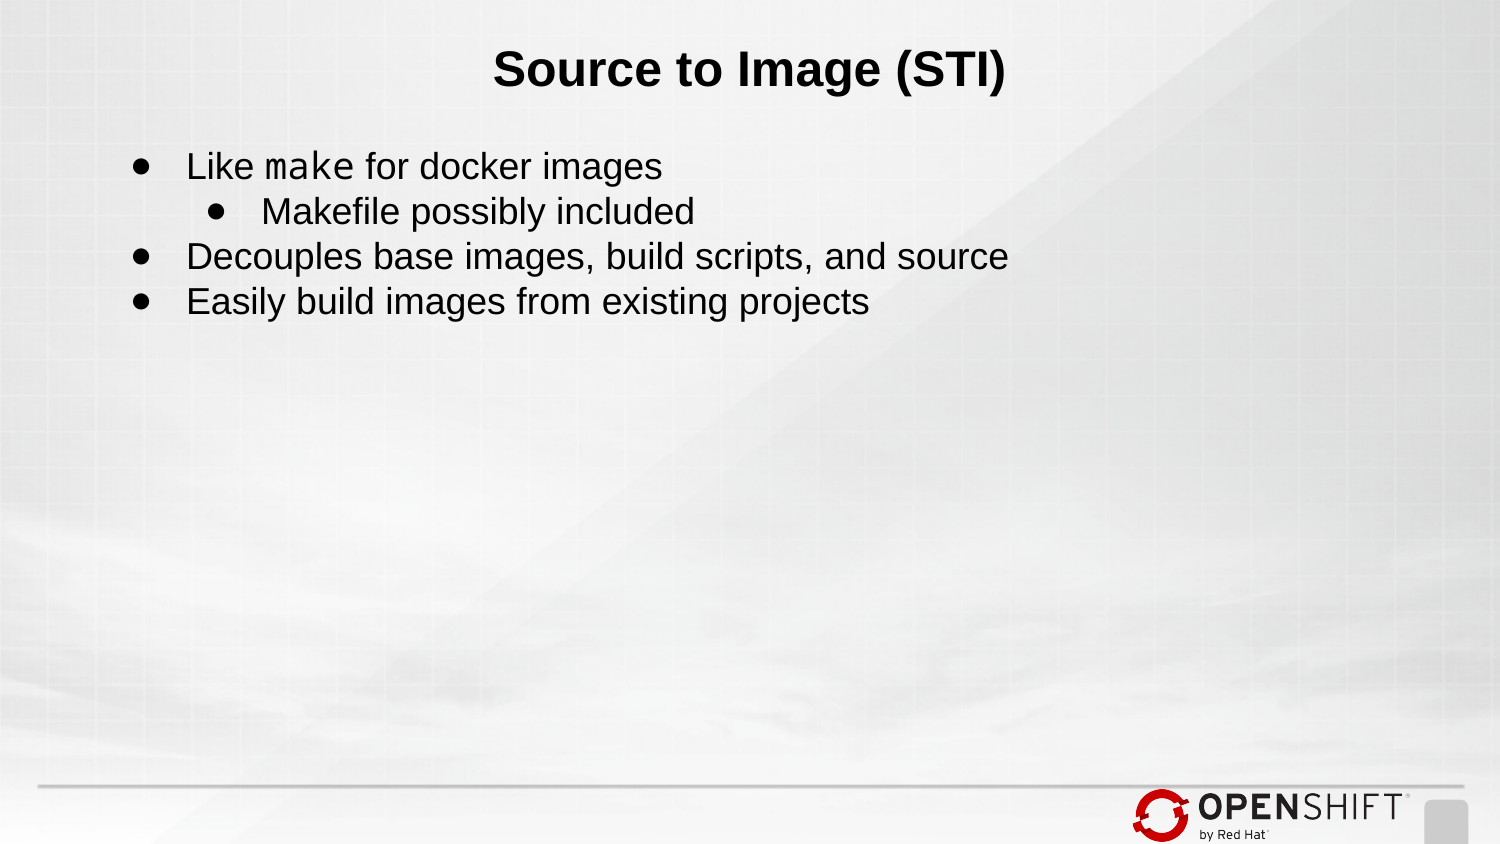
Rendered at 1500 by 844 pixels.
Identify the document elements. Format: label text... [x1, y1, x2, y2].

title Source to Image (STI) [248, 7, 1252, 127]
text_box Like make for docker images Makefile possibly included Decouples base images, build scripts, and source Easily build images from existing projects [95, 126, 1160, 588]
picture [0, 0, 1500, 844]
